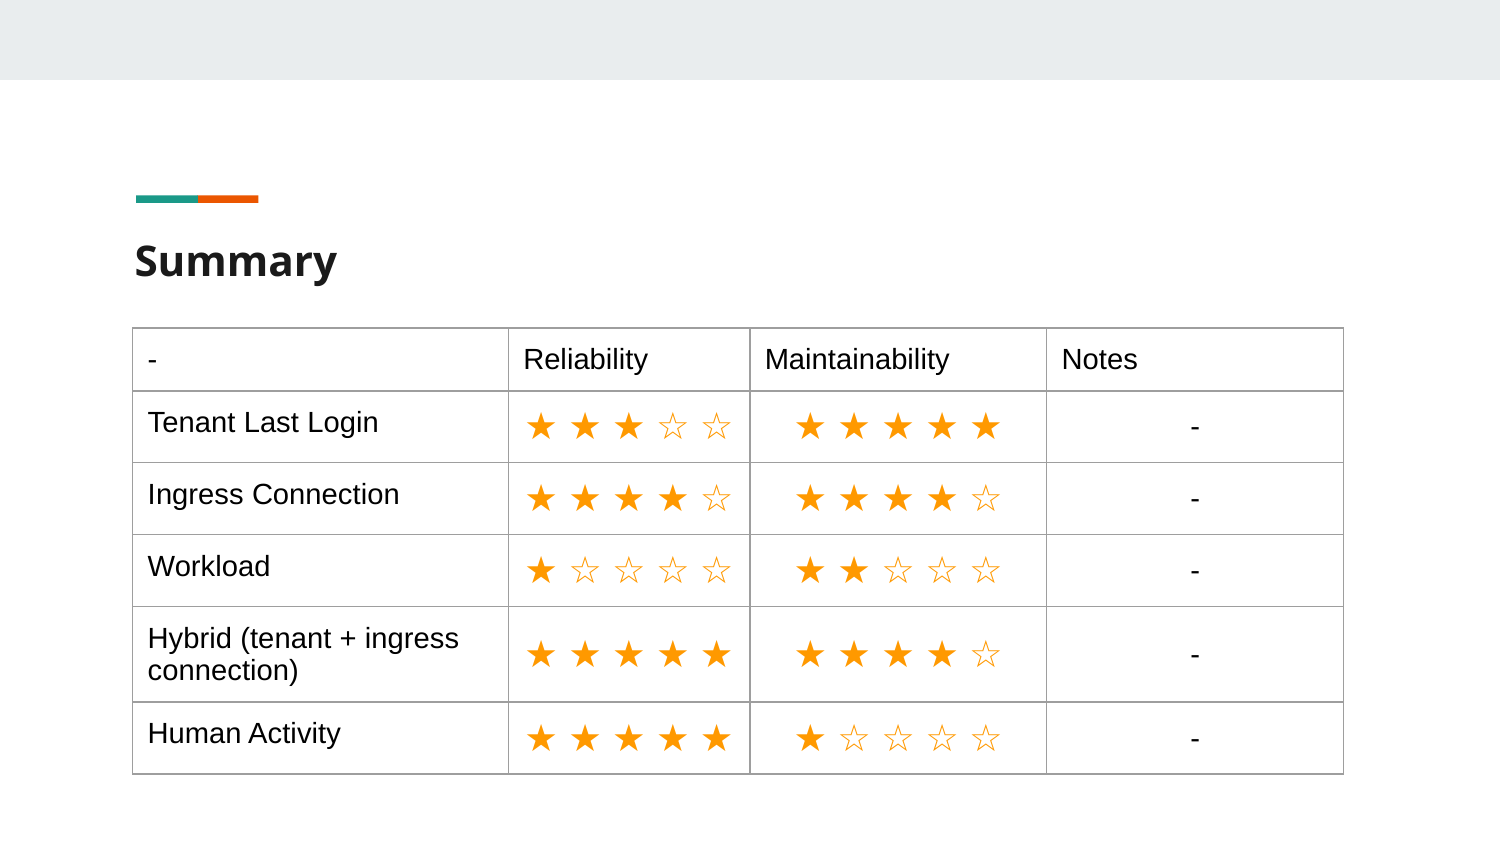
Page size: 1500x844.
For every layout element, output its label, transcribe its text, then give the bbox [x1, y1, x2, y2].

table_cell ★ ★ ★ ★ ★ [751, 392, 1046, 462]
table_cell ★ ☆ ☆ ☆ ☆ [751, 703, 1046, 773]
table_cell ★ ☆ ☆ ☆ ☆ [509, 535, 749, 606]
table_cell ★ ★ ★ ☆ ☆ [509, 392, 749, 462]
table_cell - [1047, 703, 1343, 773]
table_cell Tenant Last Login [133, 392, 508, 462]
table_cell ★ ★ ★ ★ ☆ [751, 463, 1046, 534]
table_cell ★ ★ ★ ★ ★ [509, 703, 749, 773]
table_header Notes [1047, 329, 1343, 390]
table_cell - [1047, 535, 1343, 606]
table_cell Human Activity [133, 703, 508, 773]
table_cell - [1047, 463, 1343, 534]
title Summary [119, 216, 1381, 305]
table_cell ★ ★ ☆ ☆ ☆ [751, 535, 1046, 606]
table_cell Hybrid (tenant + ingress connection) [133, 607, 508, 701]
table_cell ★ ★ ★ ★ ☆ [751, 607, 1046, 701]
table_cell ★ ★ ★ ★ ☆ [509, 463, 749, 534]
table_header Reliability [509, 329, 749, 390]
table_cell Workload [133, 535, 508, 606]
table_header Maintainability [751, 329, 1046, 390]
table_cell ★ ★ ★ ★ ★ [509, 607, 749, 701]
table_header - [133, 329, 508, 390]
table_cell - [1047, 607, 1343, 701]
table_cell Ingress Connection [133, 463, 508, 534]
table_cell - [1047, 392, 1343, 462]
